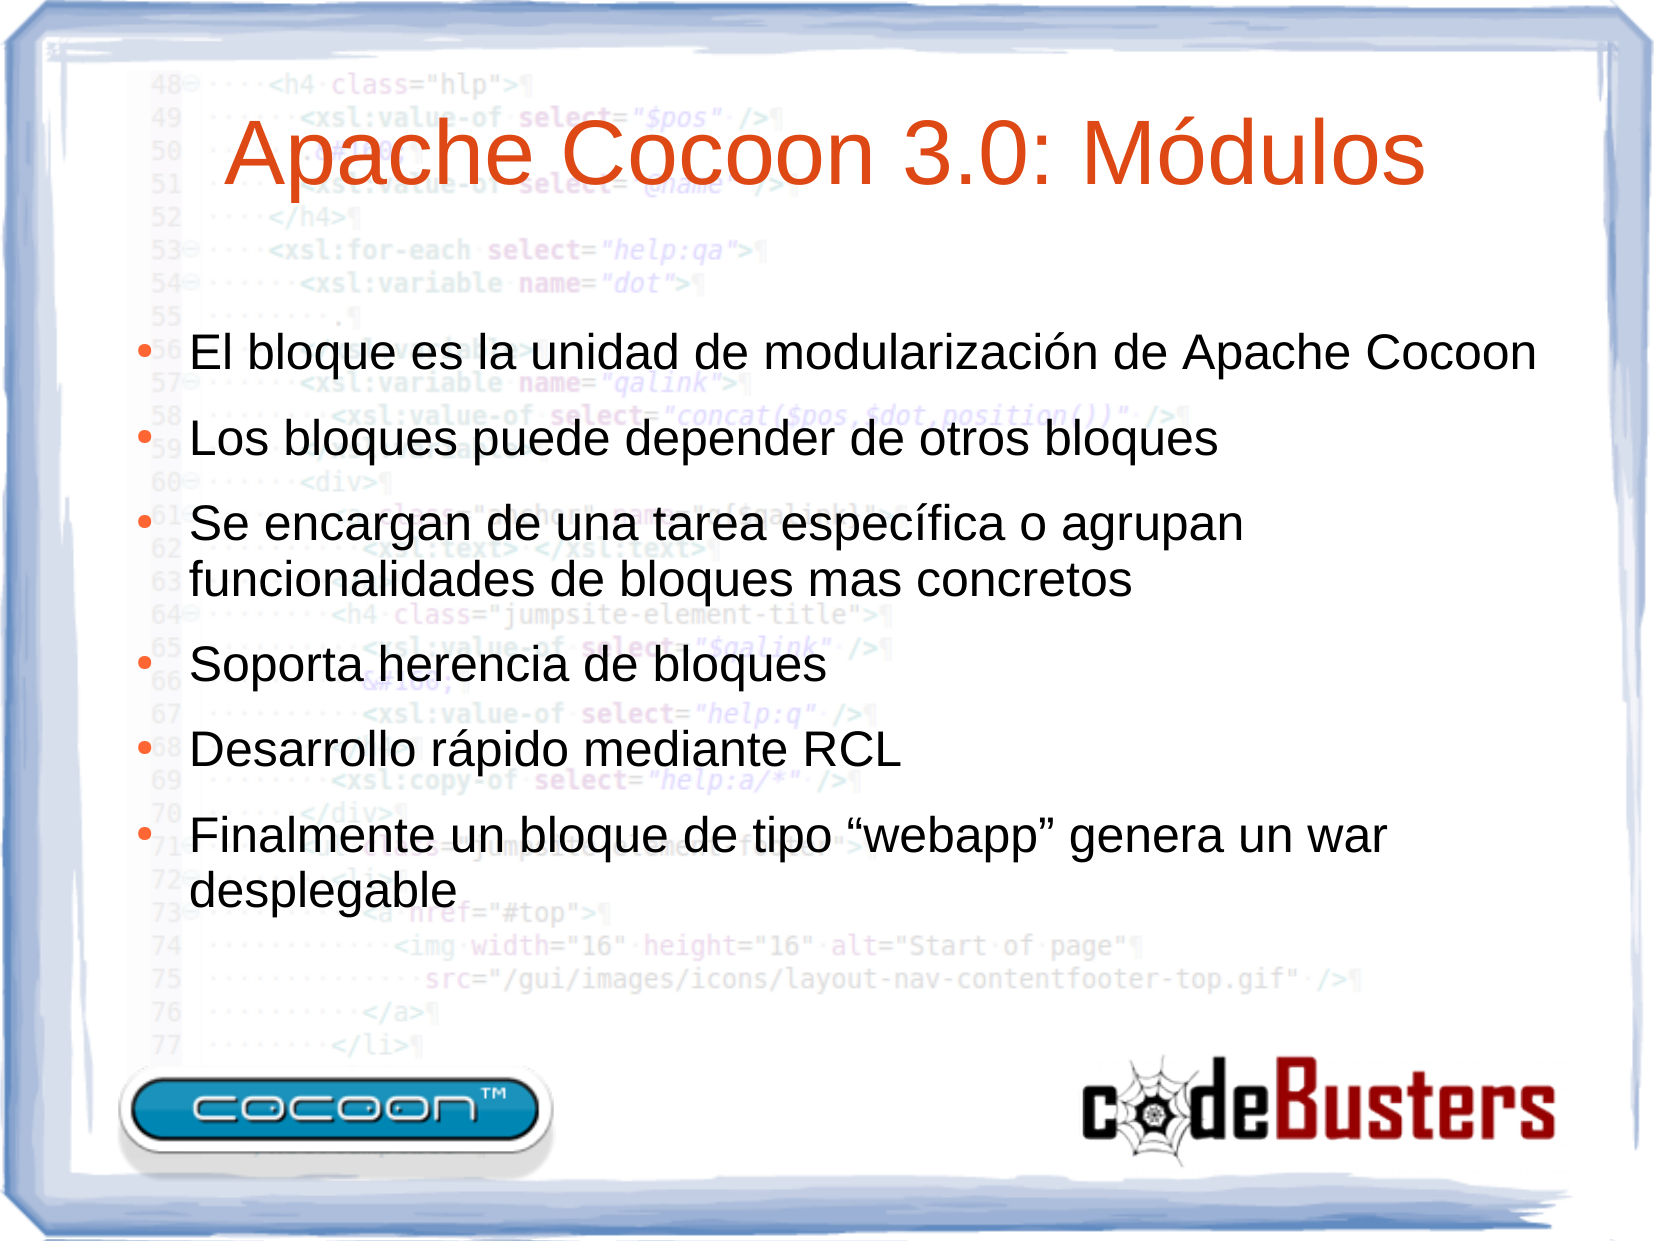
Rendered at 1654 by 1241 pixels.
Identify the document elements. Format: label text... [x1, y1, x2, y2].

picture [0, 0, 1654, 1241]
list El bloque es la unidad de modularización de Apache Cocoon Los bloques puede depender de otros bloques Se encargan de una tarea específica o agrupan funcionalidades de bloques mas concretos Soporta herencia de bloques Desarrollo rápido mediante RCL Finalmente un bloque de tipo “webapp” genera un war desplegable [118, 324, 1571, 1045]
title Apache Cocoon 3.0: Módulos [82, 49, 1571, 257]
